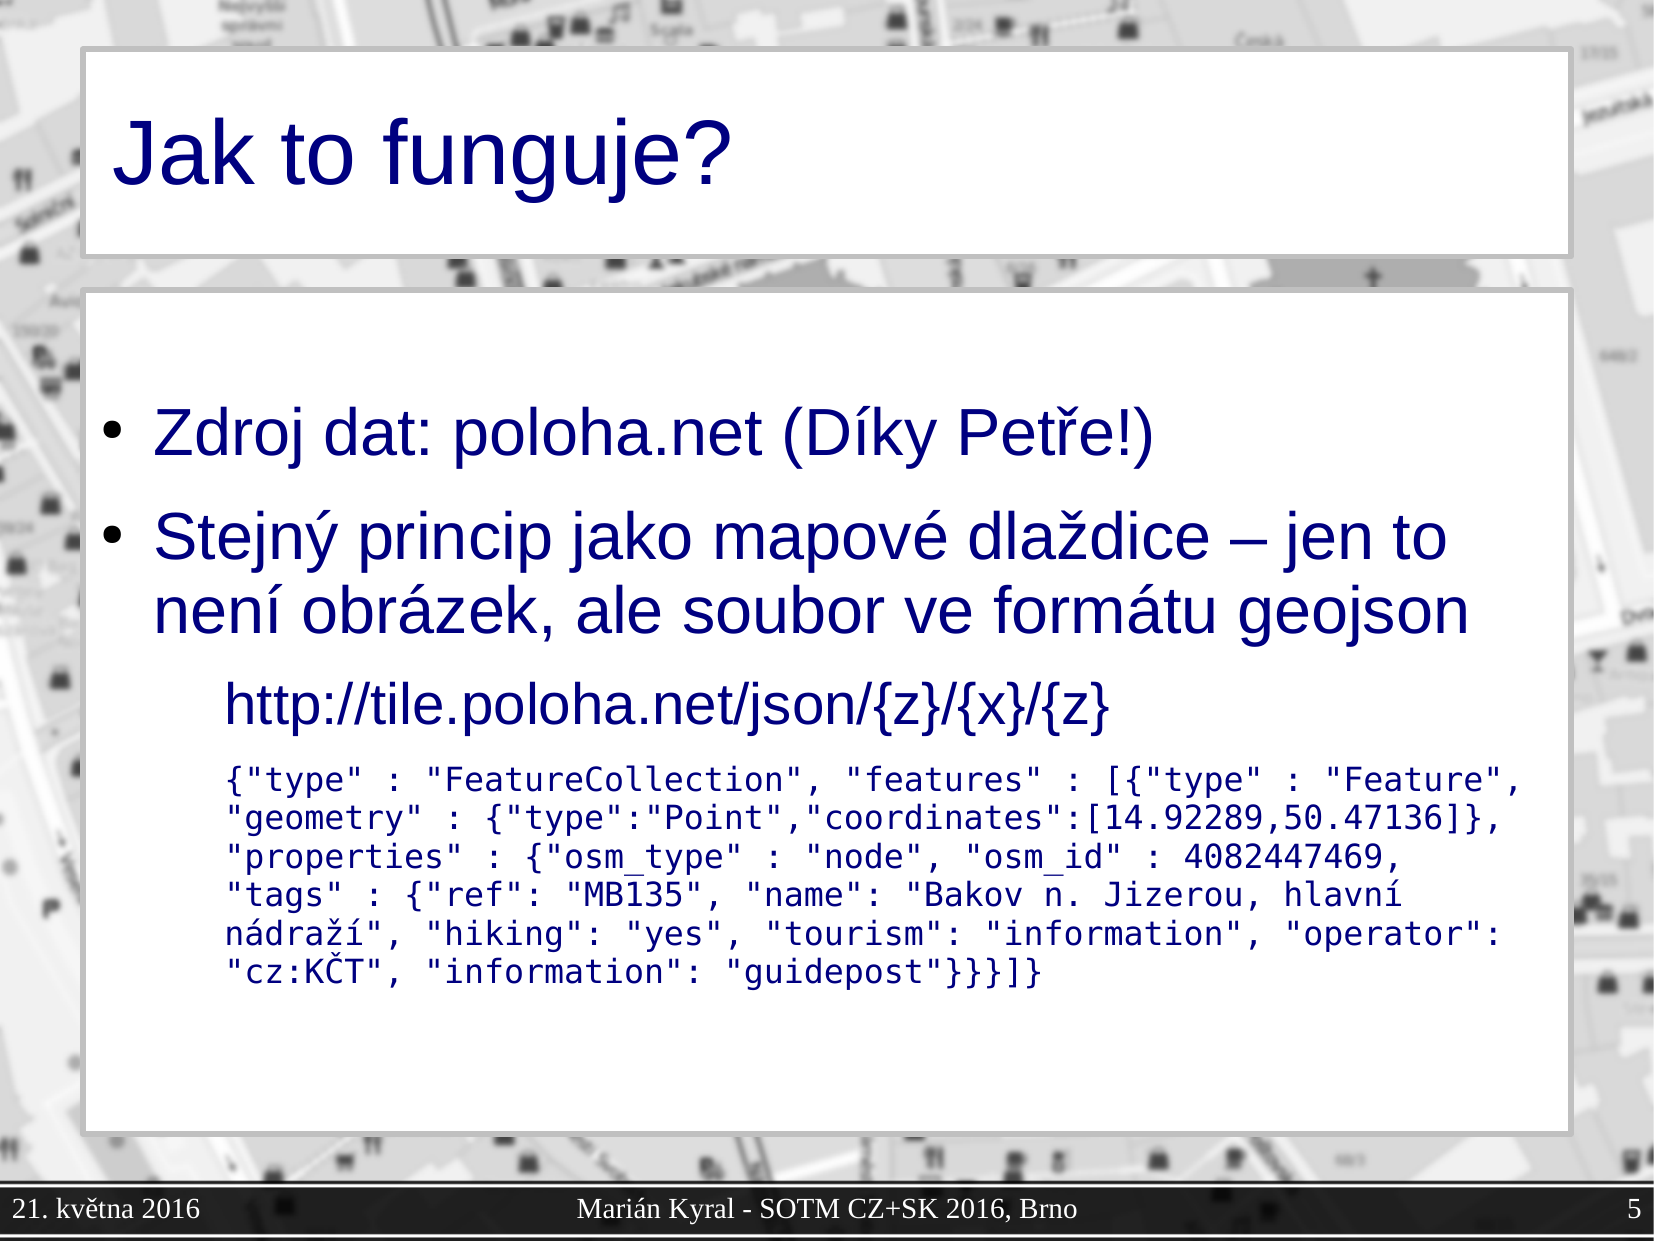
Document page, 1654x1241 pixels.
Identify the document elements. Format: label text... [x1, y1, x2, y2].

title Jak to funguje? [82, 49, 1571, 257]
list Zdroj dat: poloha.net (Díky Petře!) Stejný princip jako mapové dlaždice – jen to není obrázek, ale soubor ve formátu geojson http://tile.poloha.net/json/{z}/{x}/{z} {"type" : "FeatureCollection", "features" : [{"type" : "Feature", "geometry" : {"type":"Point","coordinates":[14.92289,50.47136]}, "properties" : {"osm_type" : "node", "osm_id" : 4082447469, "tags" : {"ref": "MB135", "name": "Bakov n. Jizerou, hlavní nádraží", "hiking": "yes", "tourism": "information", "operator": "cz:KČT", "information": "guidepost"}}}]} [82, 290, 1571, 1134]
picture [0, 0, 1654, 1241]
